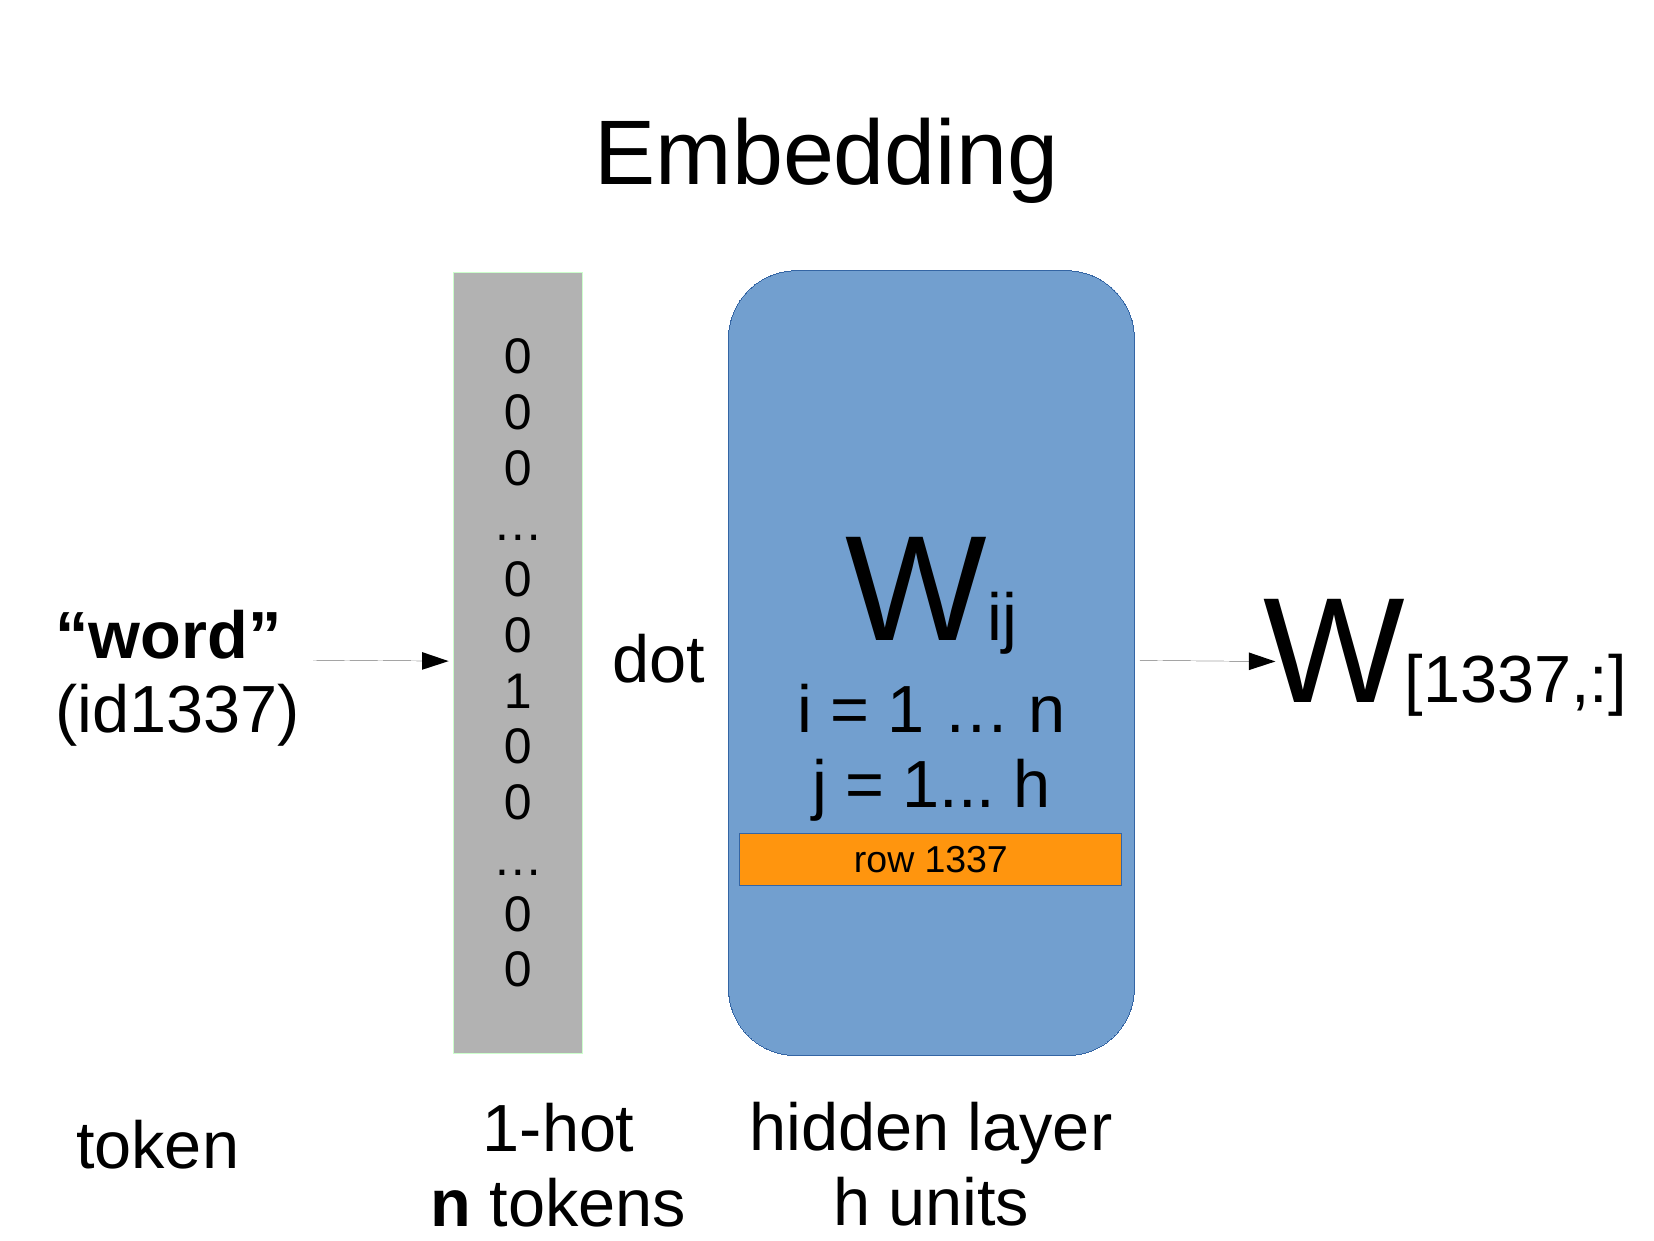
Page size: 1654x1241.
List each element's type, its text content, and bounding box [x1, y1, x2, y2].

text_box Wij i = 1 … n j = 1... h [728, 270, 1135, 1056]
title Embedding [82, 49, 1571, 257]
text_box “word” (id1337) [40, 590, 361, 755]
text_box W[1337,:] [1248, 559, 1654, 743]
text_box 0 0 0 … 0 0 1 0 0 … 0 0 [453, 272, 583, 1054]
text_box 1-hot n tokens [380, 1083, 613, 1241]
text_box hidden layer h units [613, 1082, 1249, 1241]
text_box dot [597, 614, 841, 705]
text_box token [61, 1101, 261, 1206]
text_box row 1337 [739, 833, 1122, 886]
